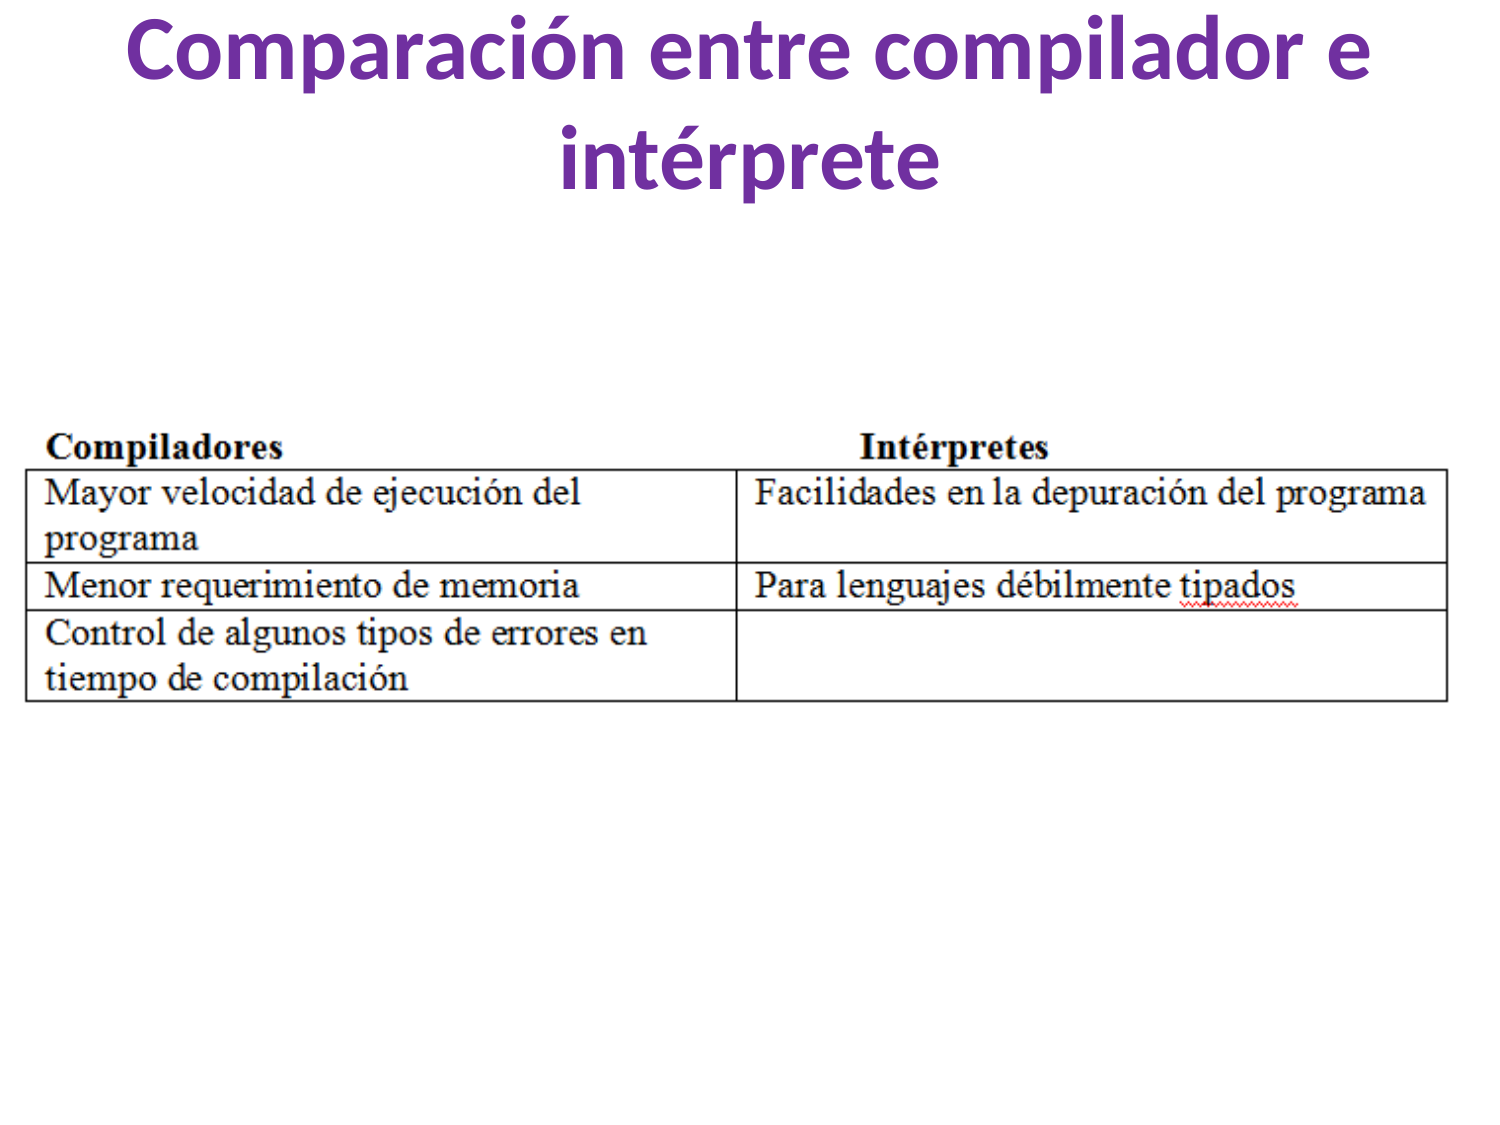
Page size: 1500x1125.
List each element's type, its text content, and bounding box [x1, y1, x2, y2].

picture [0, 416, 1486, 748]
title Comparación entre compilador e intérprete [75, 45, 1425, 150]
